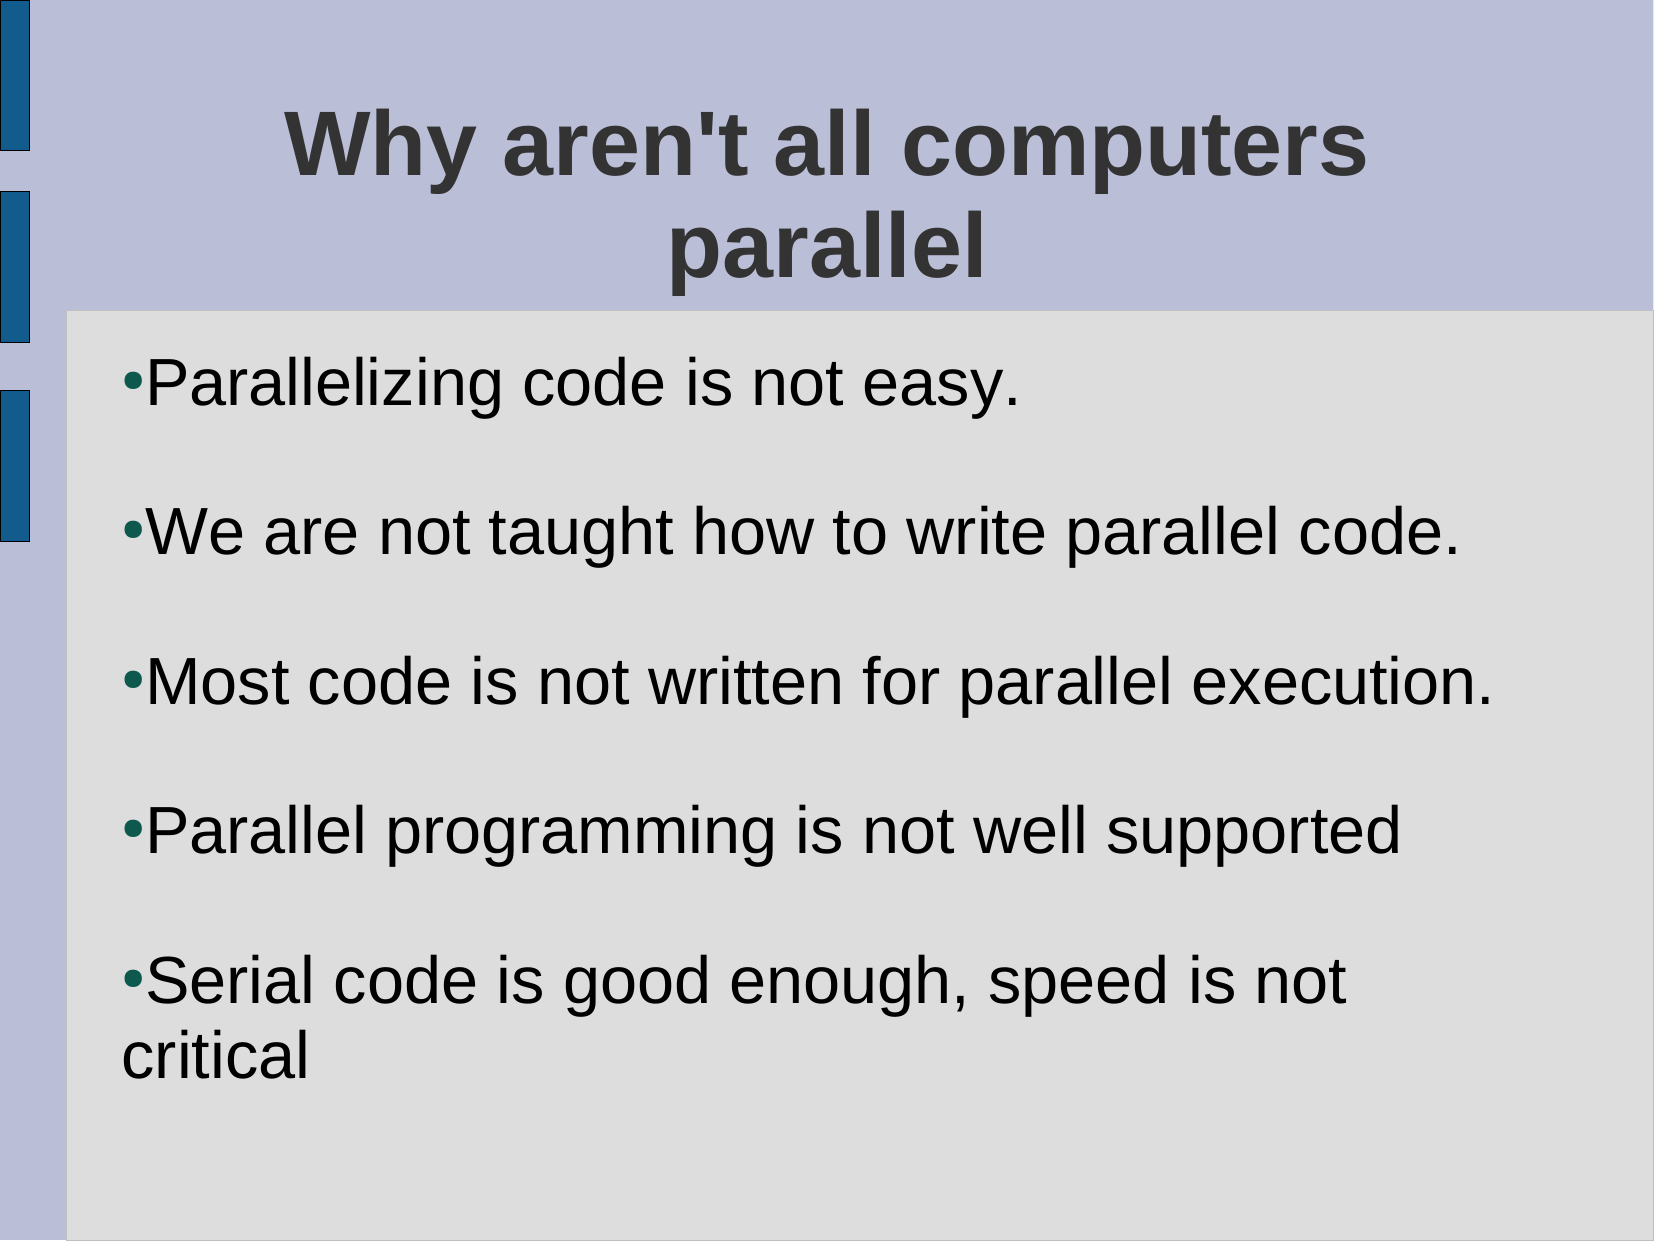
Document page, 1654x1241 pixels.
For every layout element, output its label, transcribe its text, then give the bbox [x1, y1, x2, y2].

title Why aren't all computers parallel [121, 91, 1534, 299]
list Parallelizing code is not easy. We are not taught how to write parallel code. Most code is not written for parallel execution. Parallel programming is not well supported Serial code is good enough, speed is not critical [121, 344, 1534, 1112]
